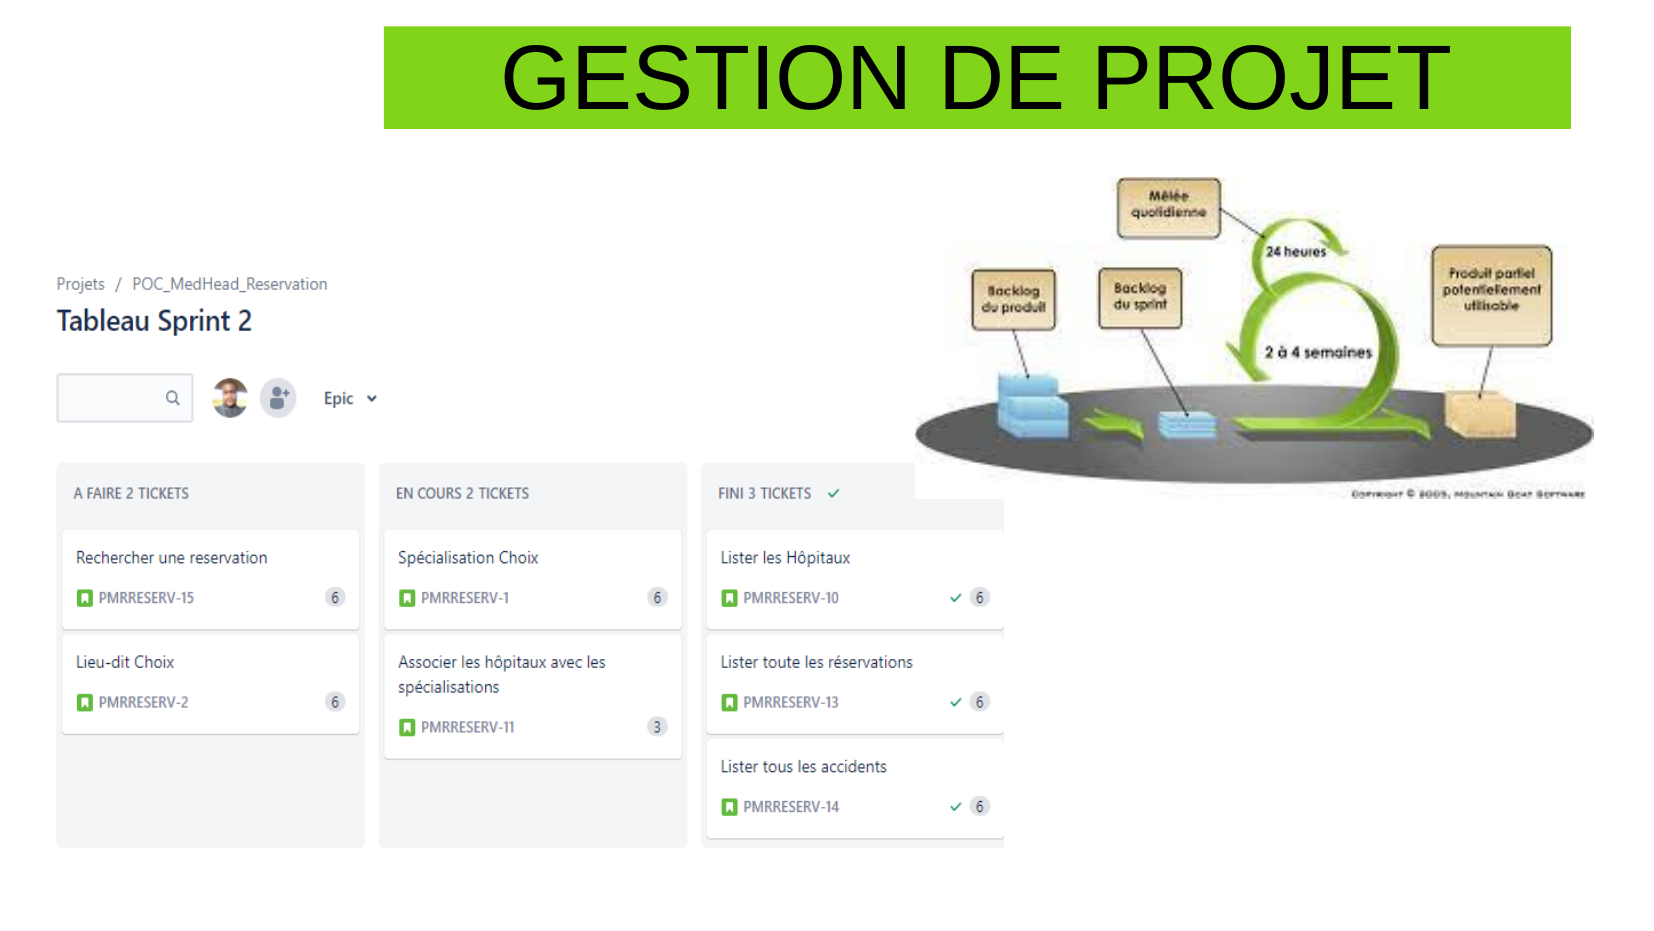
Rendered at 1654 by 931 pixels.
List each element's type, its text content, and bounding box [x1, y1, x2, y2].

picture [29, 177, 1594, 857]
title GESTION DE PROJET [383, 26, 1571, 129]
